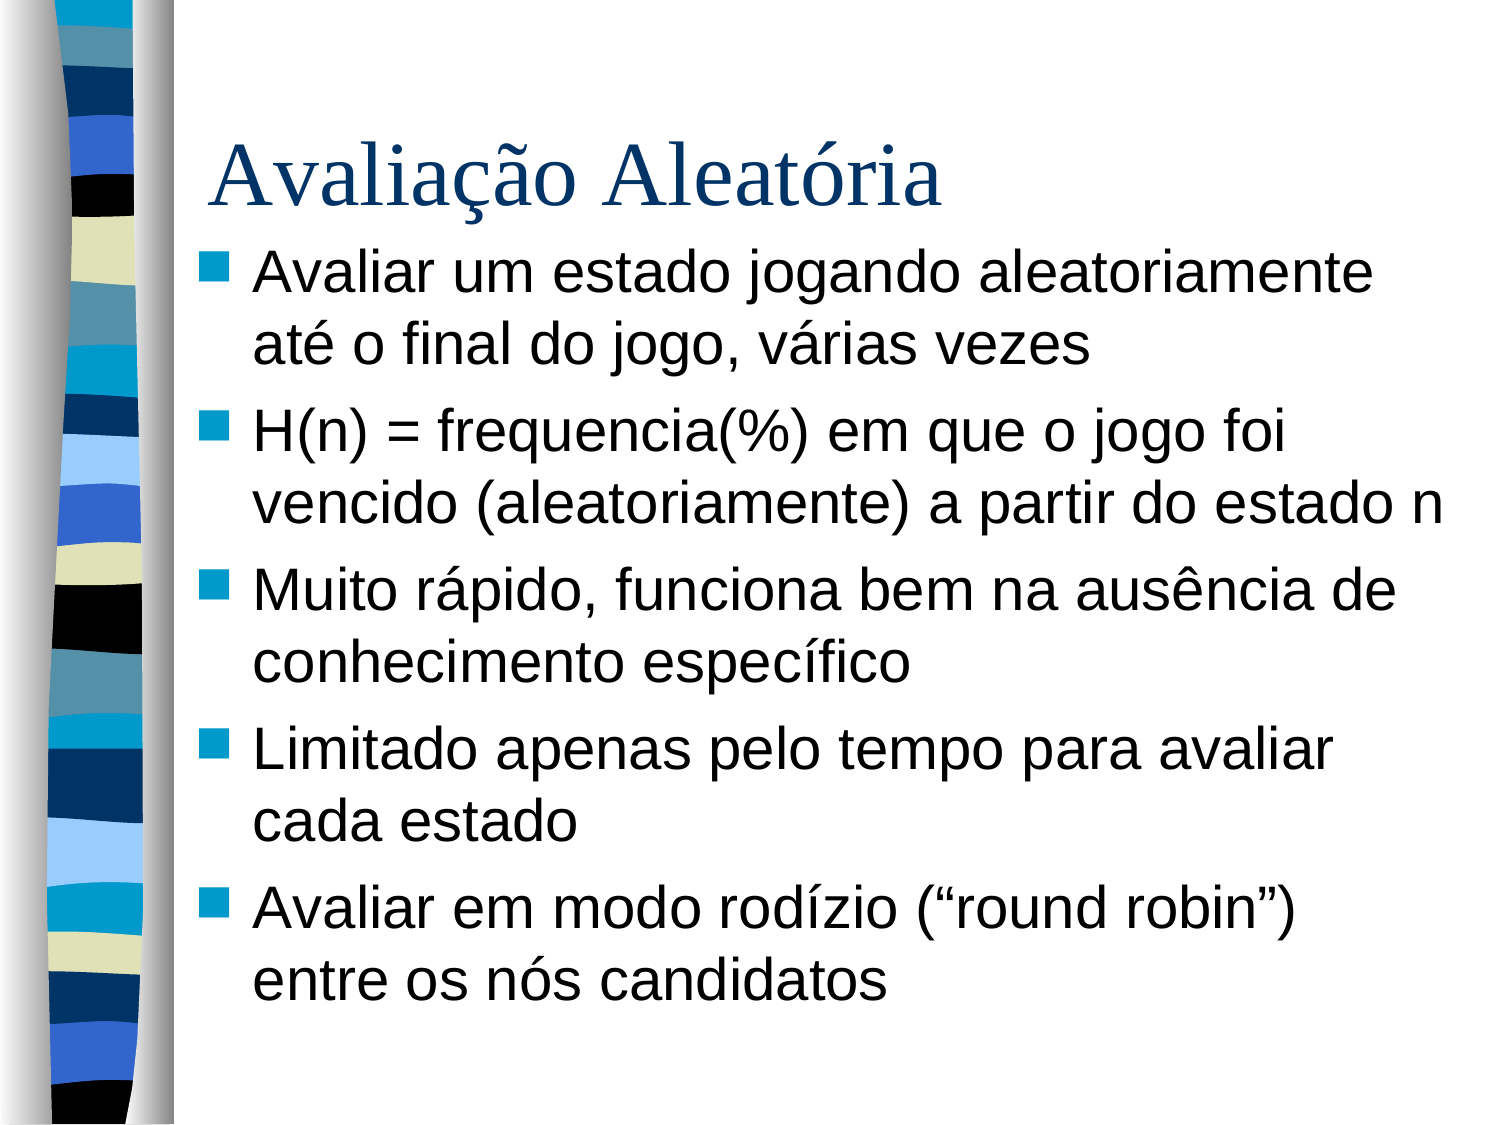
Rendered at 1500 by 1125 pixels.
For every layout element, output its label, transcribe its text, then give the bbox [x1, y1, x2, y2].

title Avaliação Aleatória [192, 74, 1468, 263]
list Avaliar um estado jogando aleatoriamente até o final do jogo, várias vezes H(n) = frequencia(%) em que o jogo foi vencido (aleatoriamente) a partir do estado n Muito rápido, funciona bem na ausência de conhecimento específico Limitado apenas pelo tempo para avaliar cada estado Avaliar em modo rodízio (“round robin”) entre os nós candidatos [187, 224, 1463, 1051]
